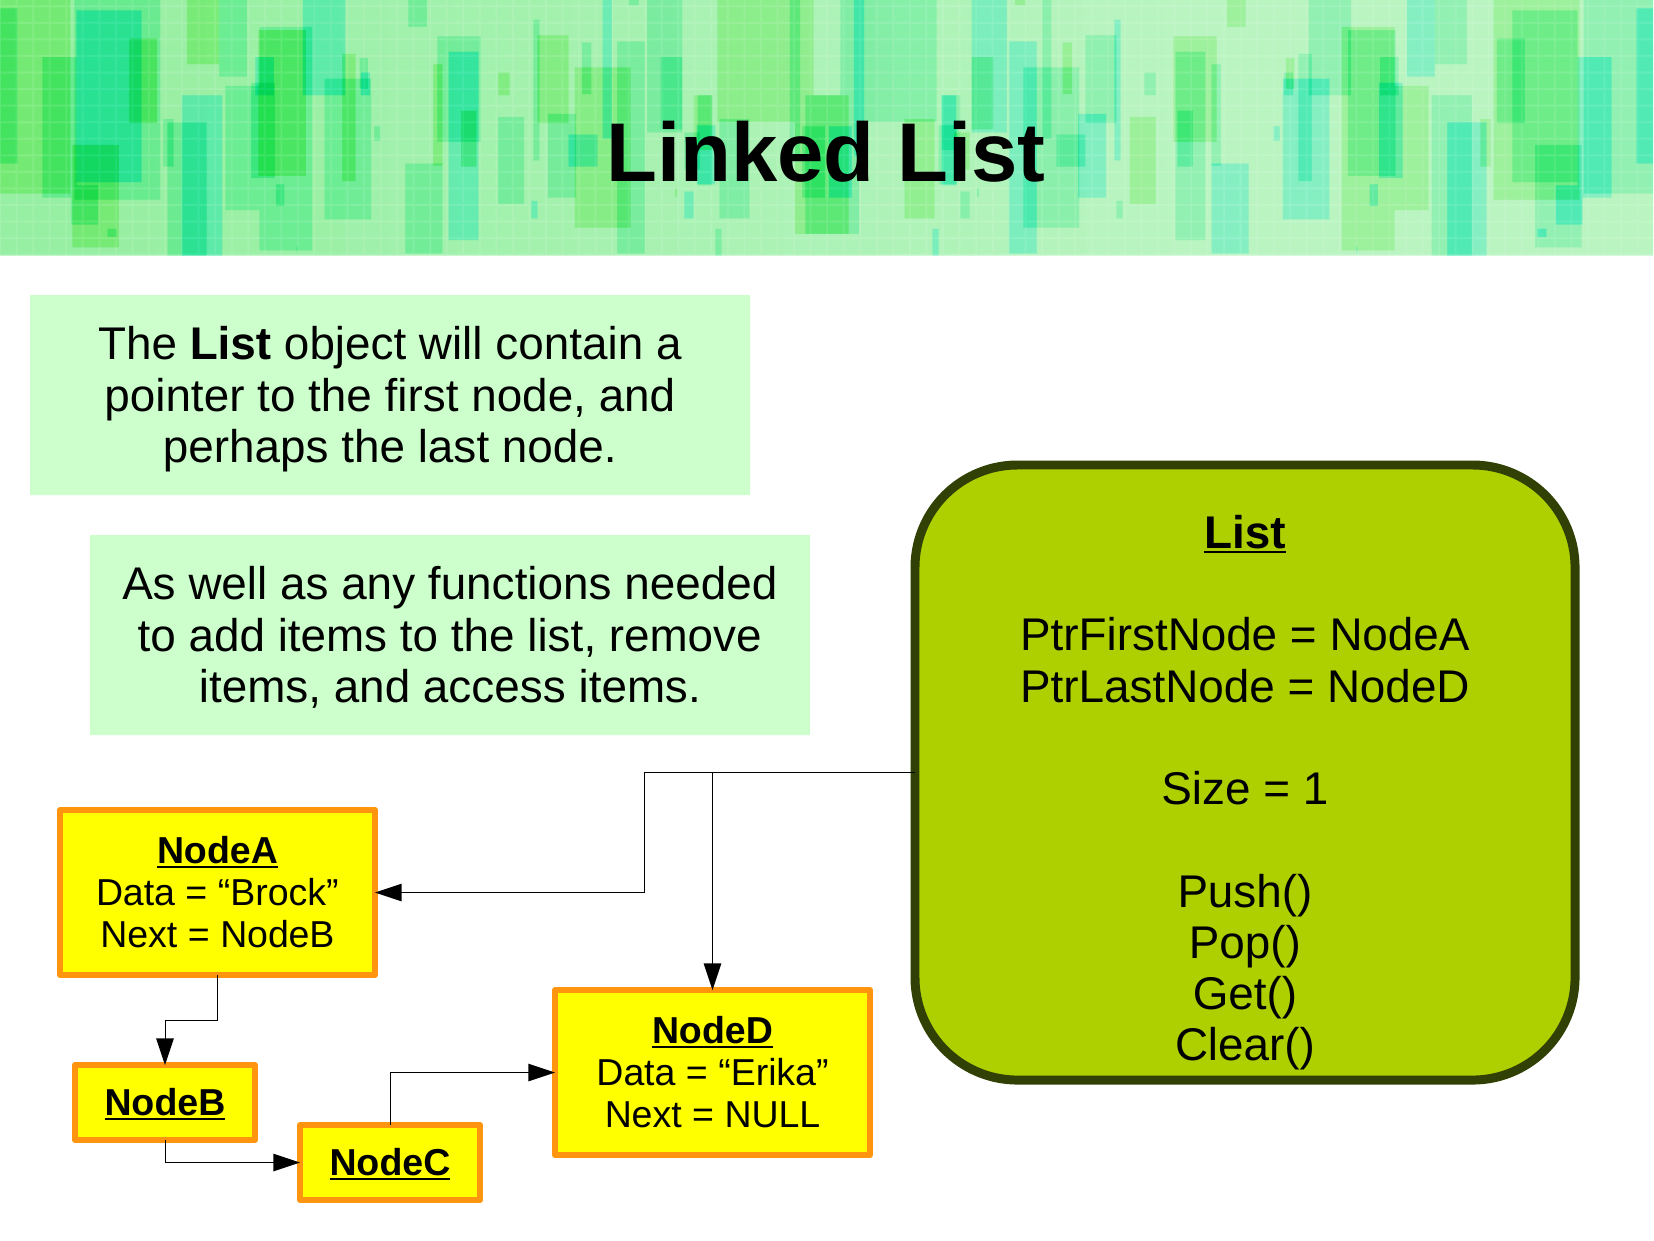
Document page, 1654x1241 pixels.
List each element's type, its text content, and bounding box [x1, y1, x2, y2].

picture [0, 0, 1654, 1241]
text_box List PtrFirstNode = NodeA PtrLastNode = NodeD Size = 1 Push() Pop() Get() Clear() [915, 465, 1576, 1081]
text_box As well as any functions needed to add items to the list, remove items, and access items. [90, 535, 811, 736]
text_box NodeD Data = “Erika” Next = NULL [555, 990, 871, 1156]
text_box NodeC [300, 1125, 481, 1201]
text_box NodeB [75, 1065, 256, 1141]
text_box The List object will contain a pointer to the first node, and perhaps the last node. [30, 295, 751, 496]
title Linked List [82, 49, 1571, 257]
text_box NodeA Data = “Brock” Next = NodeB [60, 810, 376, 976]
